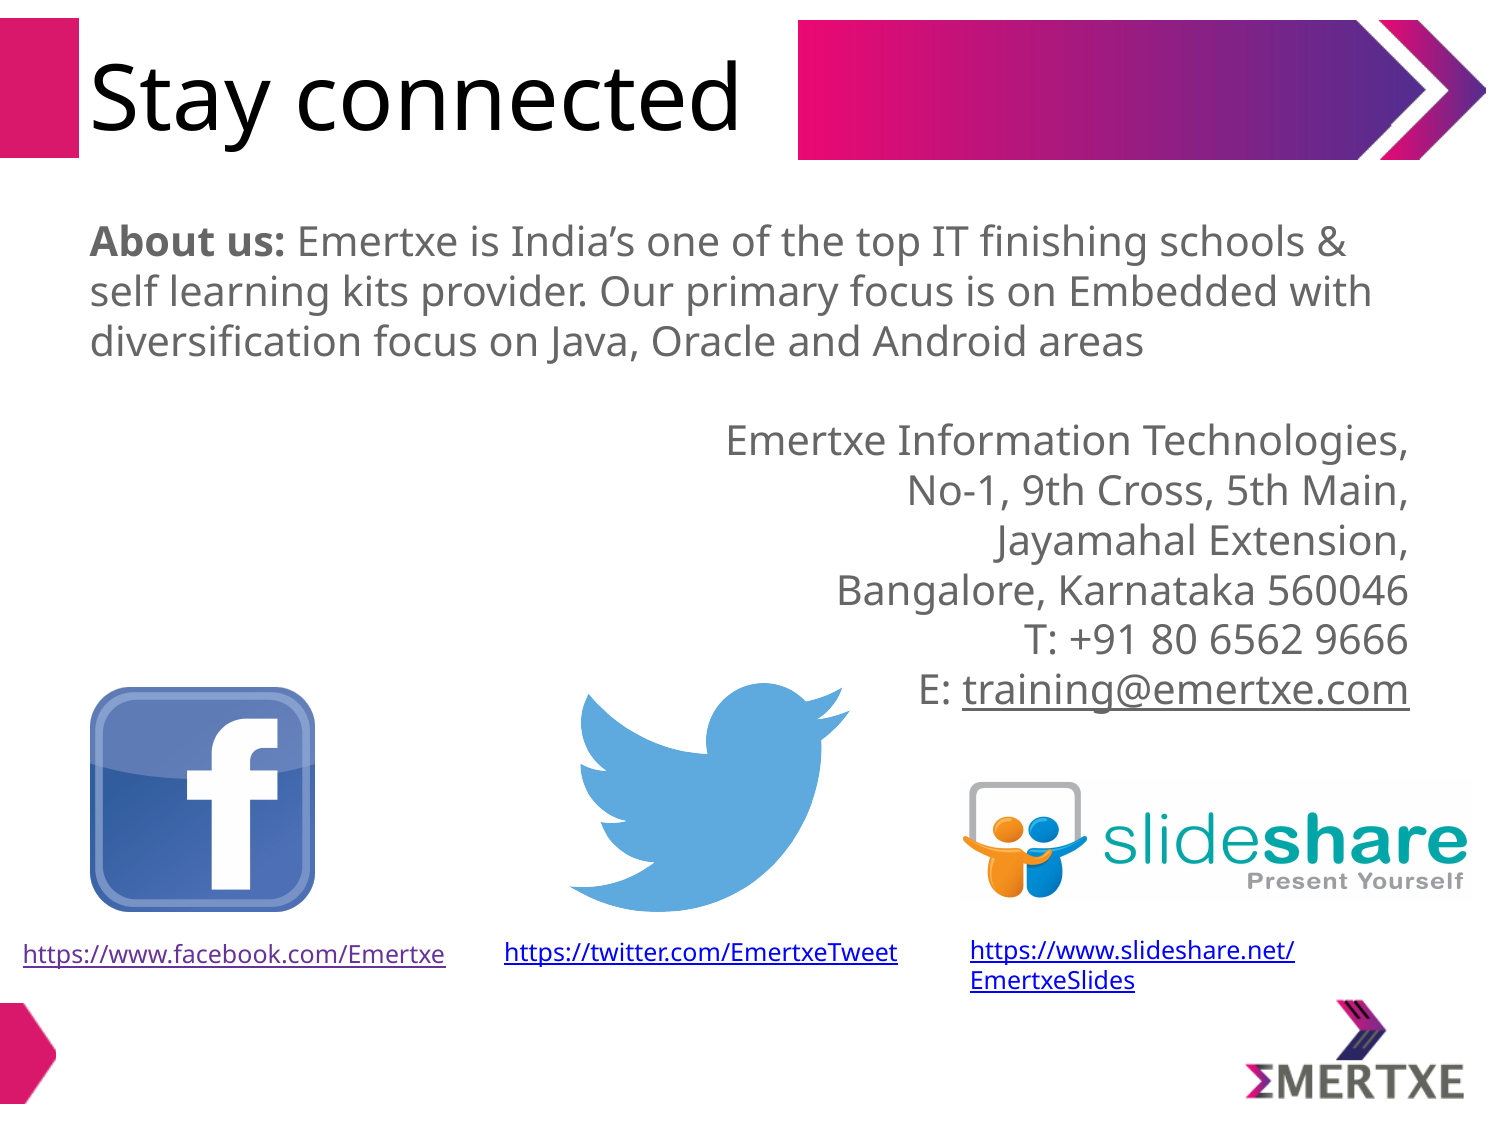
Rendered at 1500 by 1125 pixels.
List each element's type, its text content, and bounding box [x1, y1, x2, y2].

text_box https://www.facebook.com/Emertxe [7, 931, 468, 976]
picture [959, 779, 1472, 900]
picture [569, 683, 850, 912]
text_box About us: Emertxe is India’s one of the top IT finishing schools & self learning kits provider. Our primary focus is on Embedded with diversification focus on Java, Oracle and Android areas Emertxe Information Technologies, No-1, 9th Cross, 5th Main, Jayamahal Extension, Bangalore, Karnataka 560046 T: +91 80 6562 9666 E: training@emertxe.com [74, 207, 1425, 656]
picture [1245, 1002, 1465, 1099]
picture [1425, 20, 1486, 160]
picture [90, 687, 315, 912]
text_box https://www.slideshare.net/EmertxeSlides [954, 926, 1472, 1002]
text_box Stay connected [74, 0, 1425, 188]
text_box https://twitter.com/EmertxeTweet [489, 928, 933, 974]
